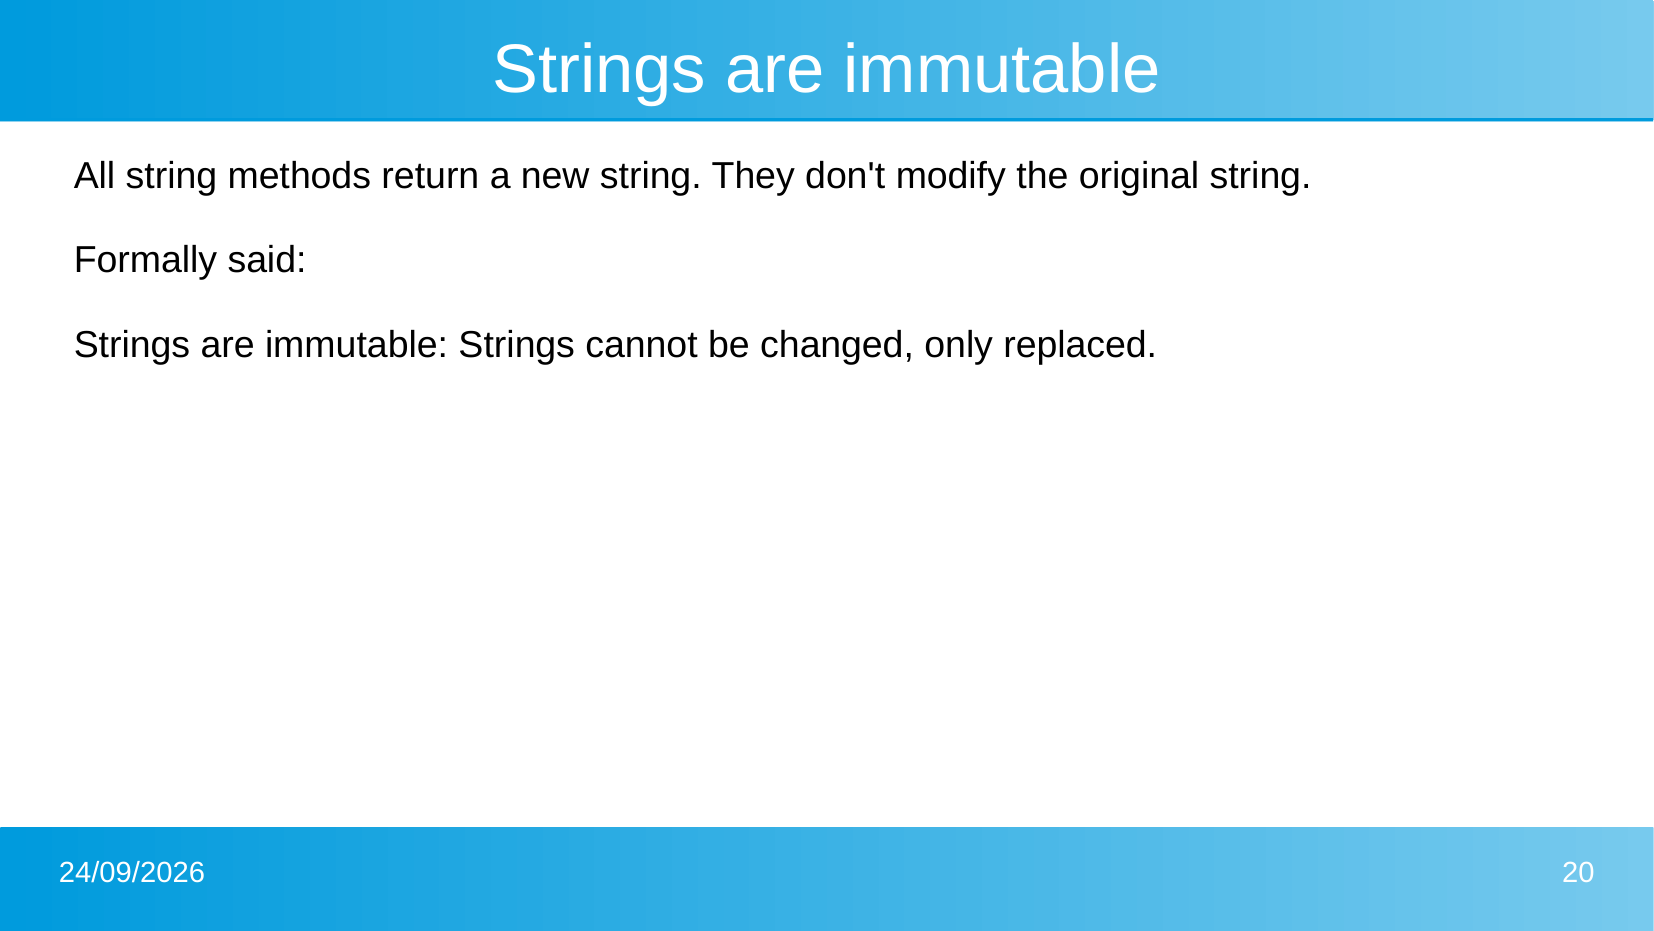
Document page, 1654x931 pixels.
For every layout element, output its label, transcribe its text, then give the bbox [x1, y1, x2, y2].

text_box All string methods return a new string. They don't modify the original string. Formally said: Strings are immutable: Strings cannot be changed, only replaced. [59, 147, 1477, 415]
title Strings are immutable [59, 29, 1595, 108]
